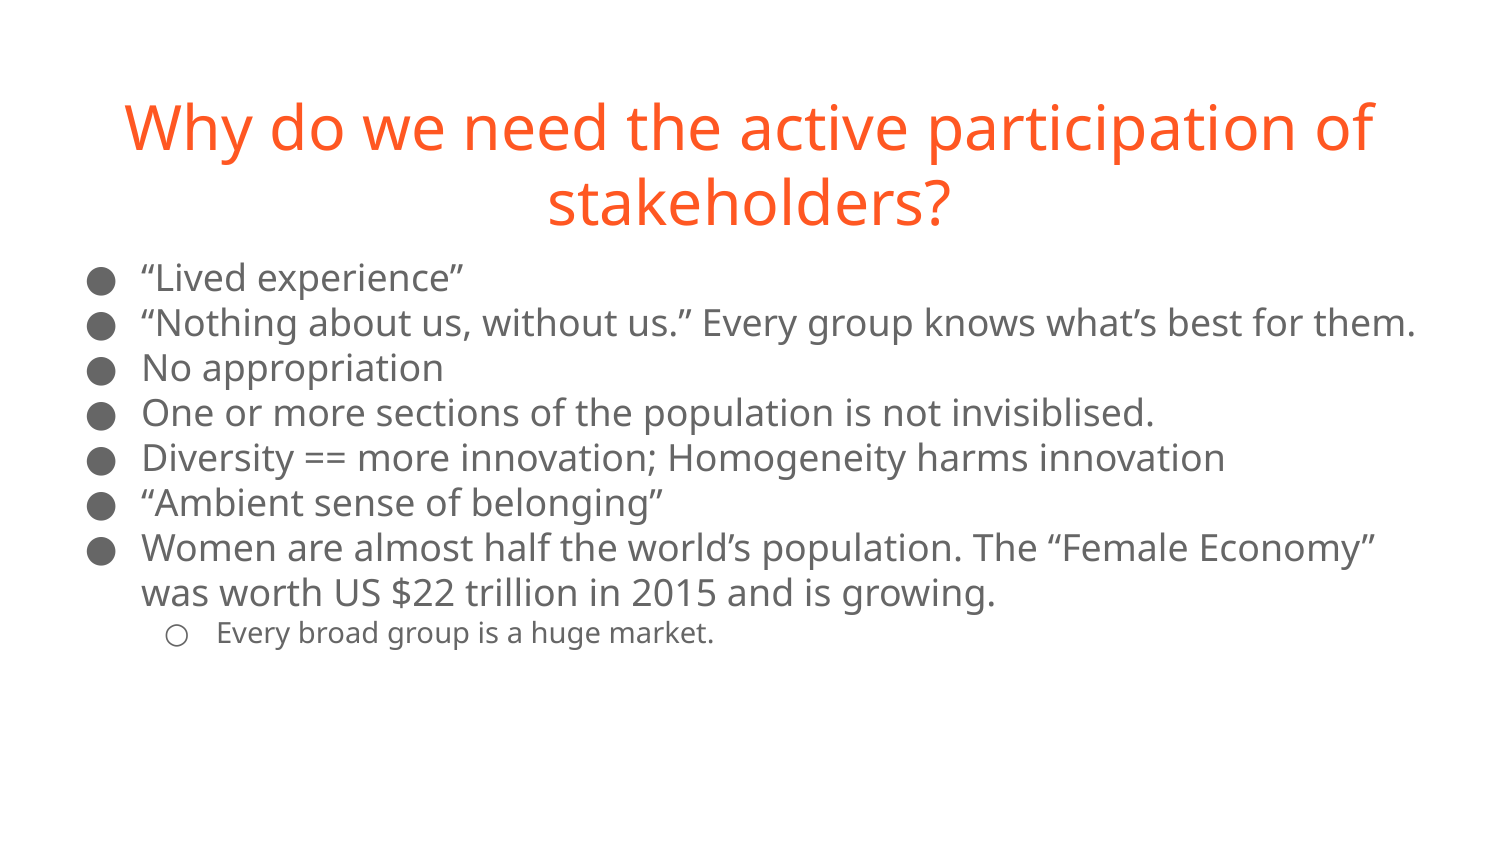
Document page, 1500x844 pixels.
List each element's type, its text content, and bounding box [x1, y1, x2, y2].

title Why do we need the active participation of stakeholders? [51, 72, 1449, 167]
list “Lived experience” “Nothing about us, without us.” Every group knows what’s best for them. No appropriation One or more sections of the population is not invisiblised. Diversity == more innovation; Homogeneity harms innovation “Ambient sense of belonging” Women are almost half the world’s population. The “Female Economy” was worth US $22 trillion in 2015 and is growing. Every broad group is a huge market. [51, 239, 1449, 750]
